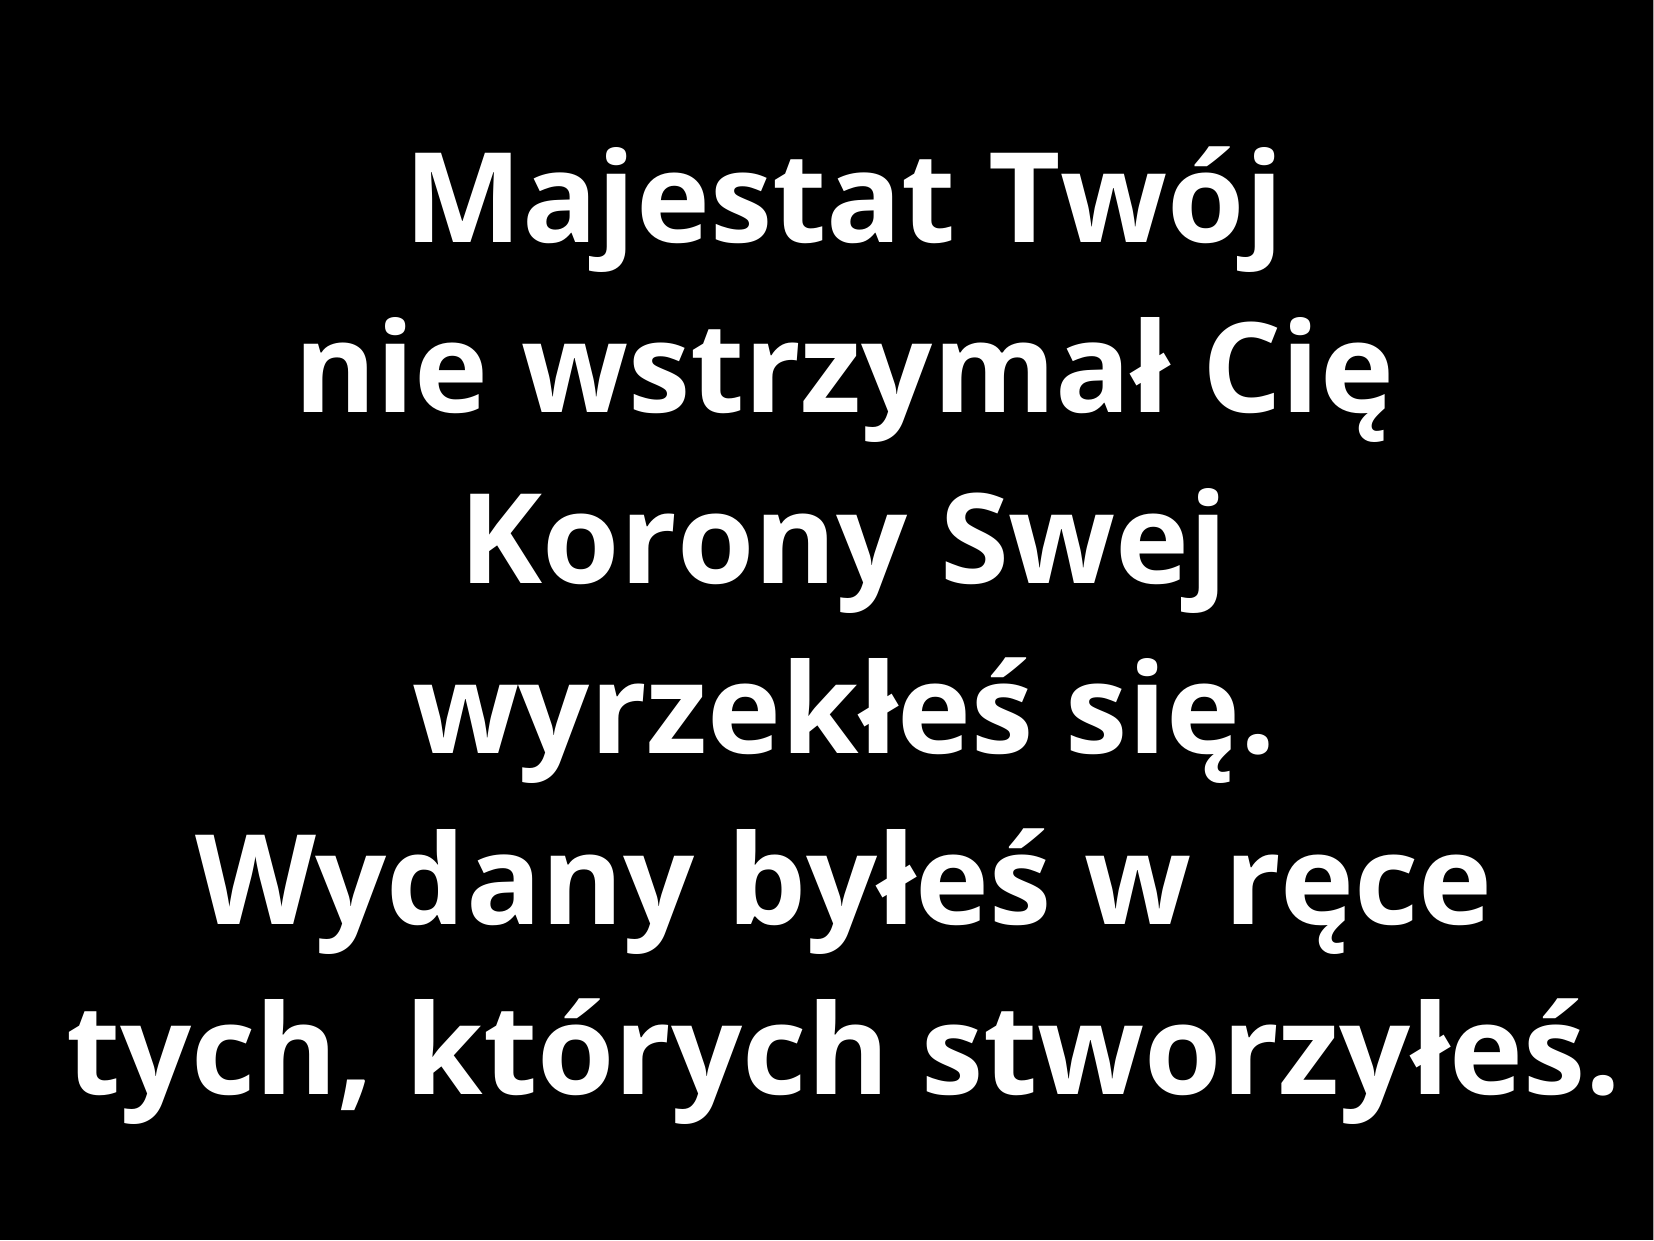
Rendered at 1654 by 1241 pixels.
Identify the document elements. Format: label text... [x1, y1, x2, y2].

subtitle Majestat Twój nie wstrzymał Cię Korony Swej wyrzekłeś się. Wydany byłeś w ręce tych, których stworzyłeś. [0, 0, 1654, 1241]
